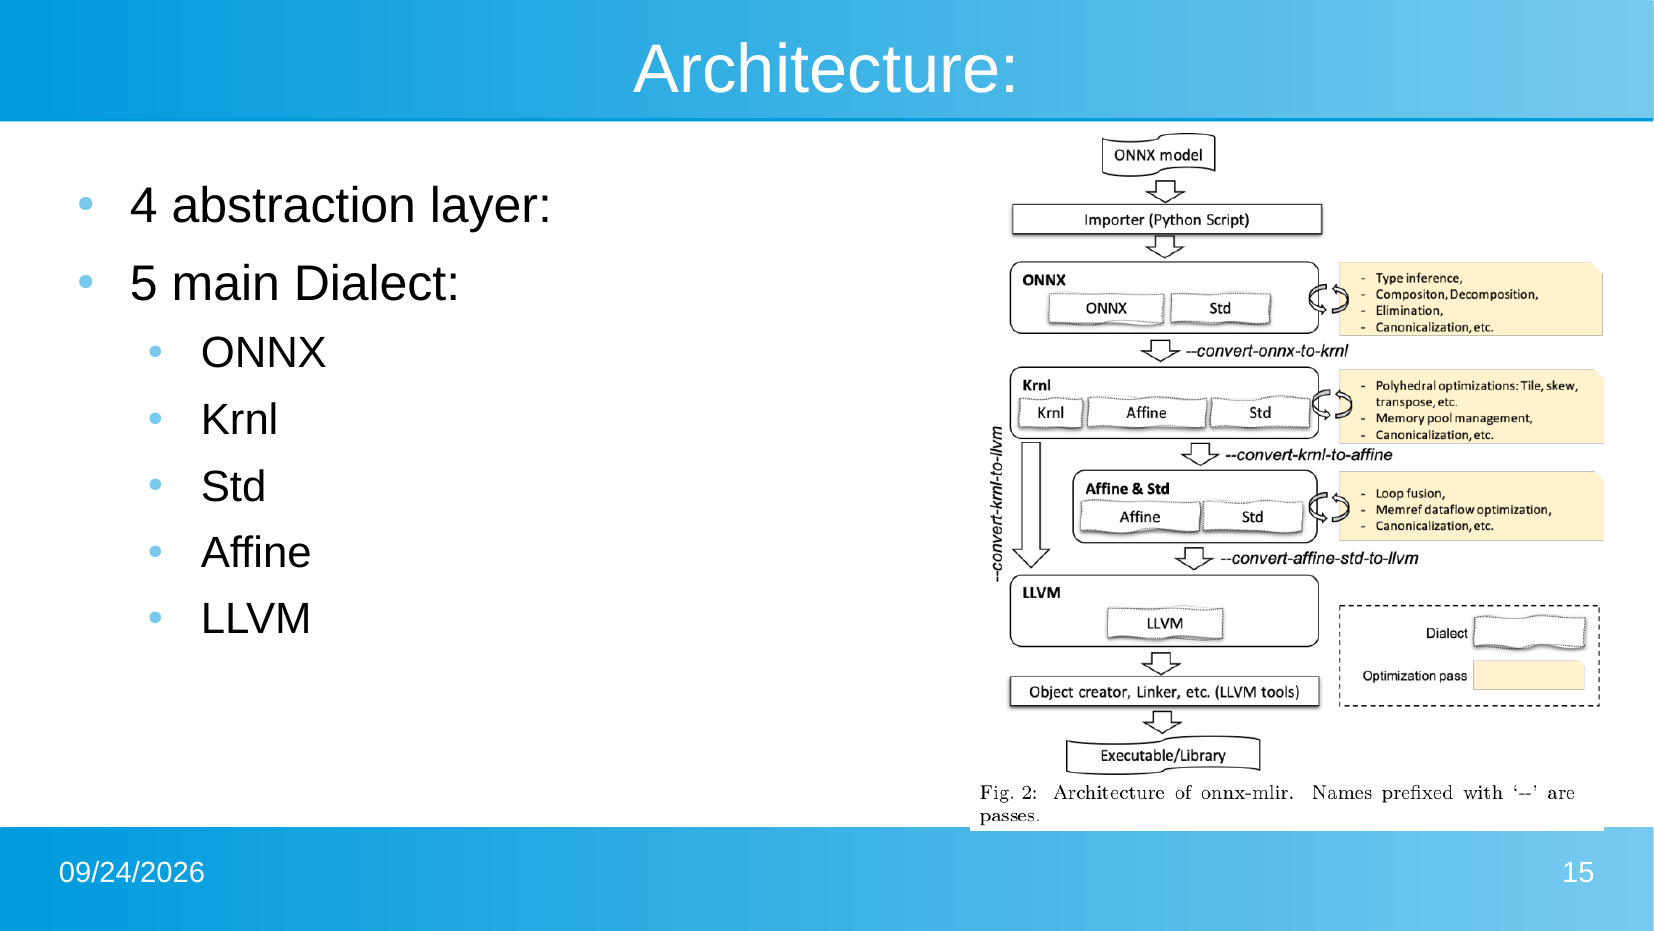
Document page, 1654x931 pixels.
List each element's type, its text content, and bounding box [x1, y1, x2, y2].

title Architecture: [59, 29, 1595, 108]
picture [970, 124, 1604, 831]
list 4 abstraction layer: 5 main Dialect: ONNX Krnl Std Affine LLVM [59, 177, 970, 768]
